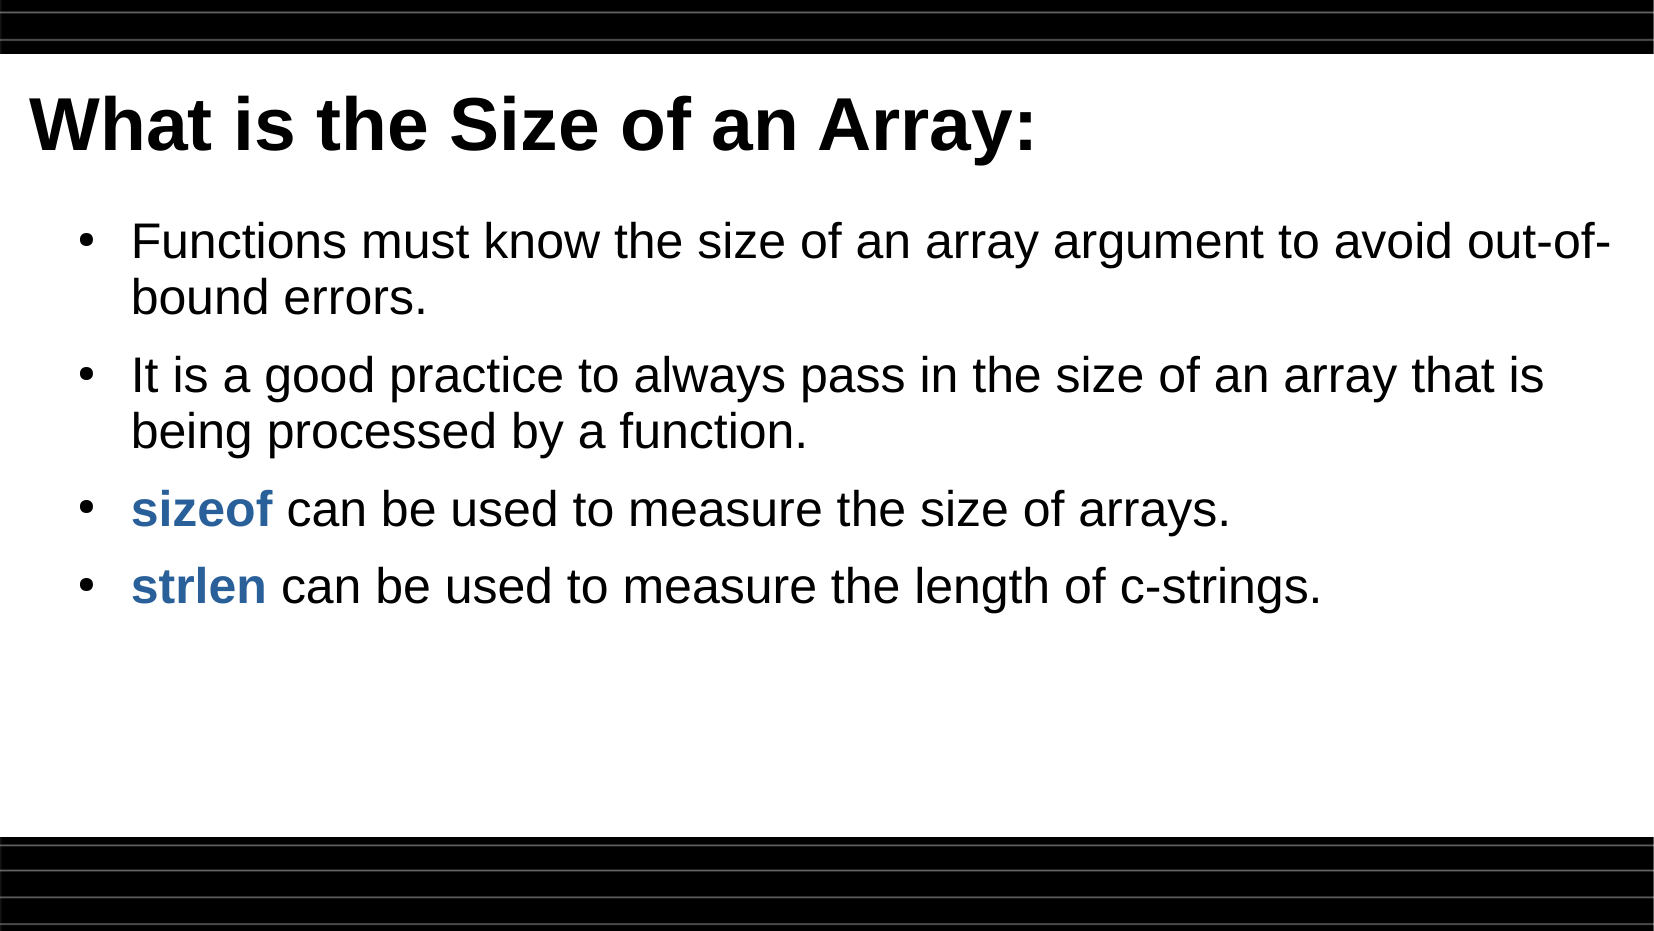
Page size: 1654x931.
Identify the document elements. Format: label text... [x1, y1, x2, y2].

text_box What is the Size of an Array: [15, 75, 1546, 174]
picture [0, 837, 1654, 931]
list Functions must know the size of an array argument to avoid out-of-bound errors. It is a good practice to always pass in the size of an array that is being processed by a function. sizeof can be used to measure the size of arrays. strlen can be used to measure the length of c-strings. [60, 213, 1636, 826]
picture [0, 0, 1654, 54]
